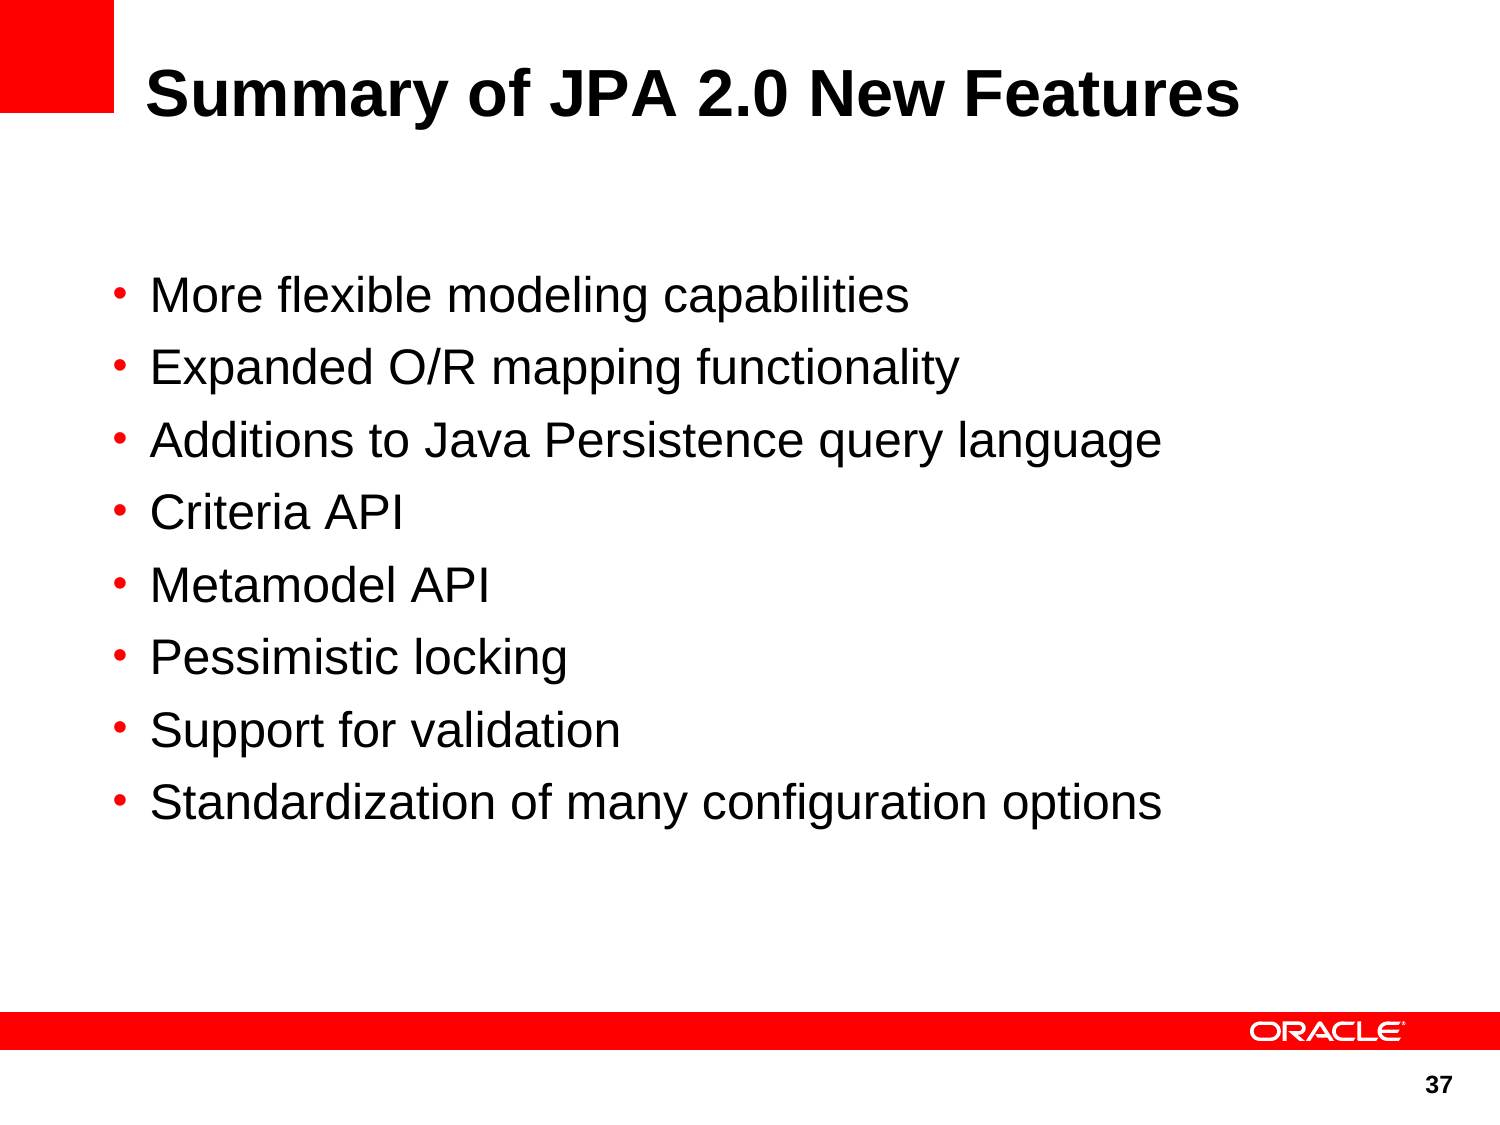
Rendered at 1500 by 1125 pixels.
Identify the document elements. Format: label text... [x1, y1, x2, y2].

picture [0, 0, 114, 113]
title Summary of JPA 2.0 New Features [145, 49, 1390, 205]
list More flexible modeling capabilities Expanded O/R mapping functionality Additions to Java Persistence query language Criteria API Metamodel API Pessimistic locking Support for validation Standardization of many configuration options [112, 262, 1349, 976]
picture [0, 1012, 1500, 1050]
